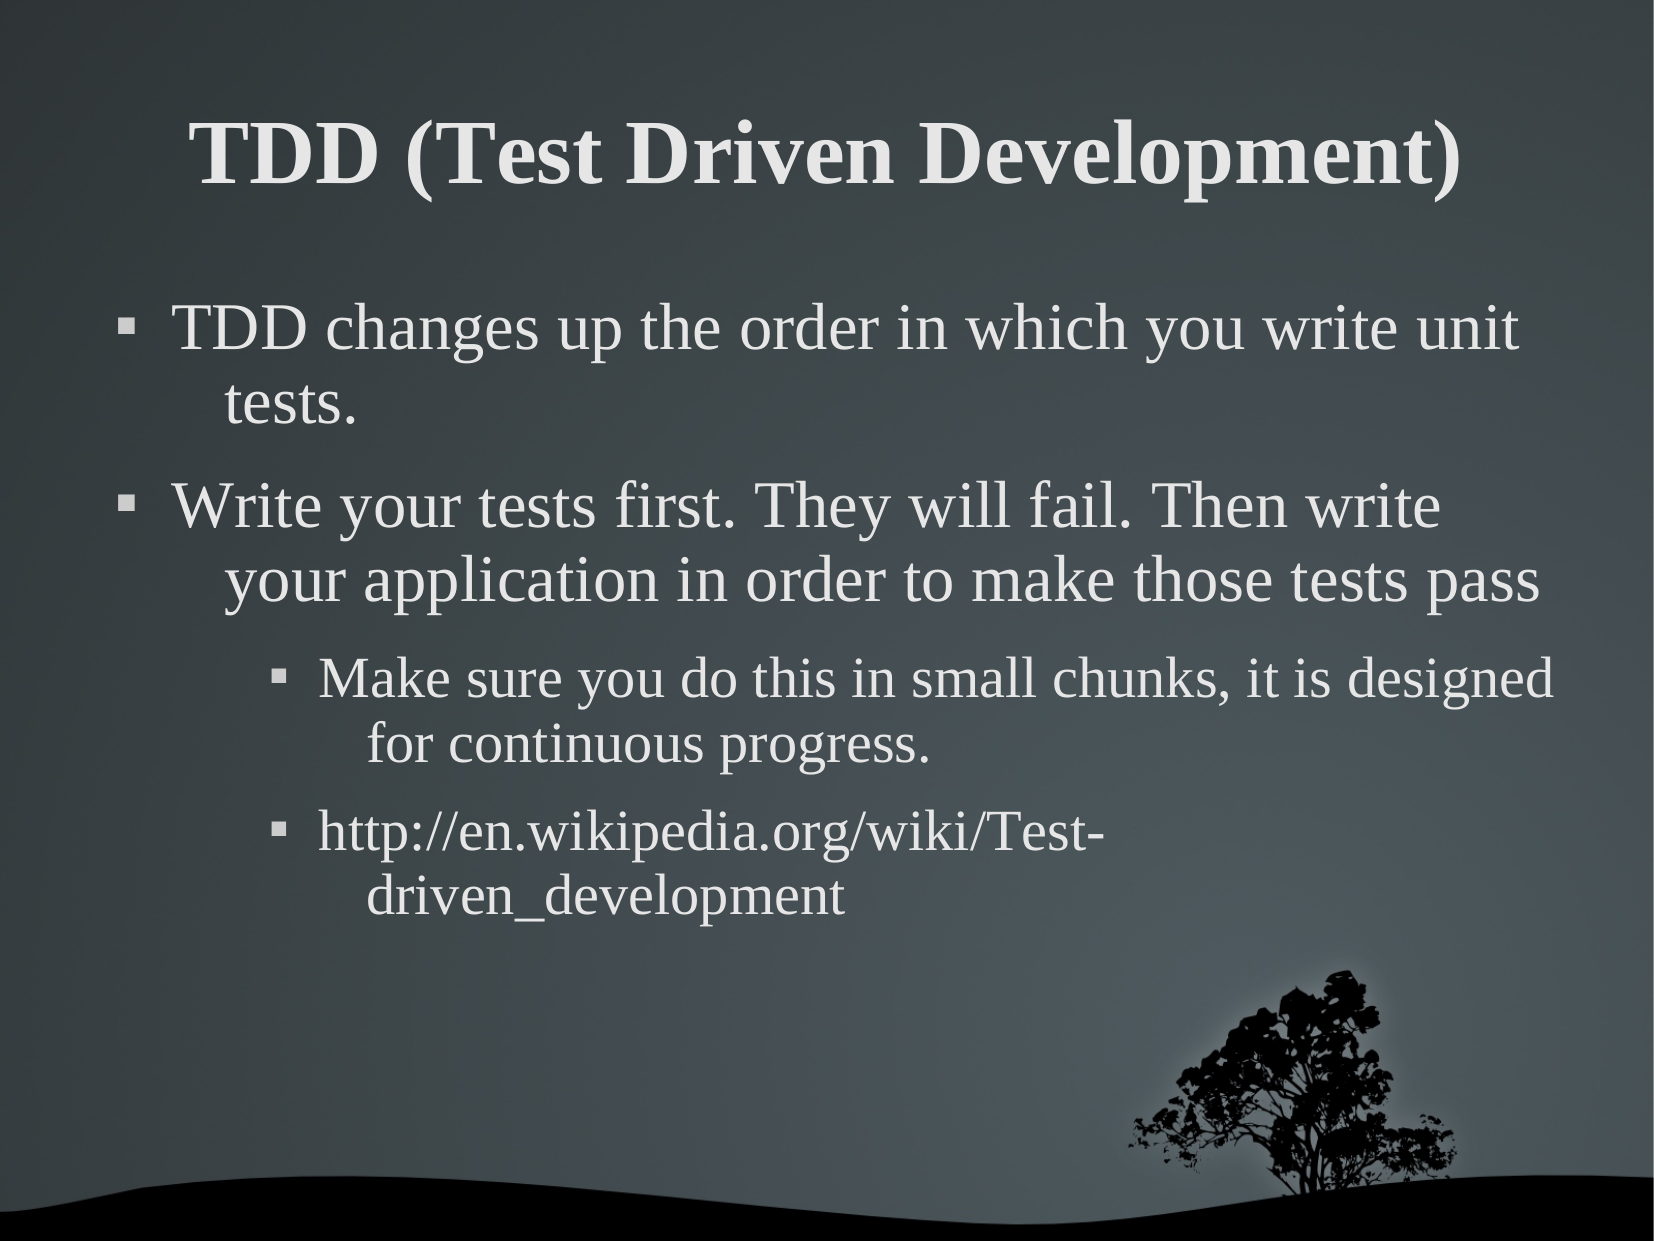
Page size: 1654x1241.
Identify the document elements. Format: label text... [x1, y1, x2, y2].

list TDD changes up the order in which you write unit tests. Write your tests first. They will fail. Then write your application in order to make those tests pass Make sure you do this in small chunks, it is designed for continuous progress. http://en.wikipedia.org/wiki/Test-driven_development [82, 290, 1571, 1109]
title TDD (Test Driven Development) [82, 49, 1571, 257]
picture [0, 0, 1654, 1241]
